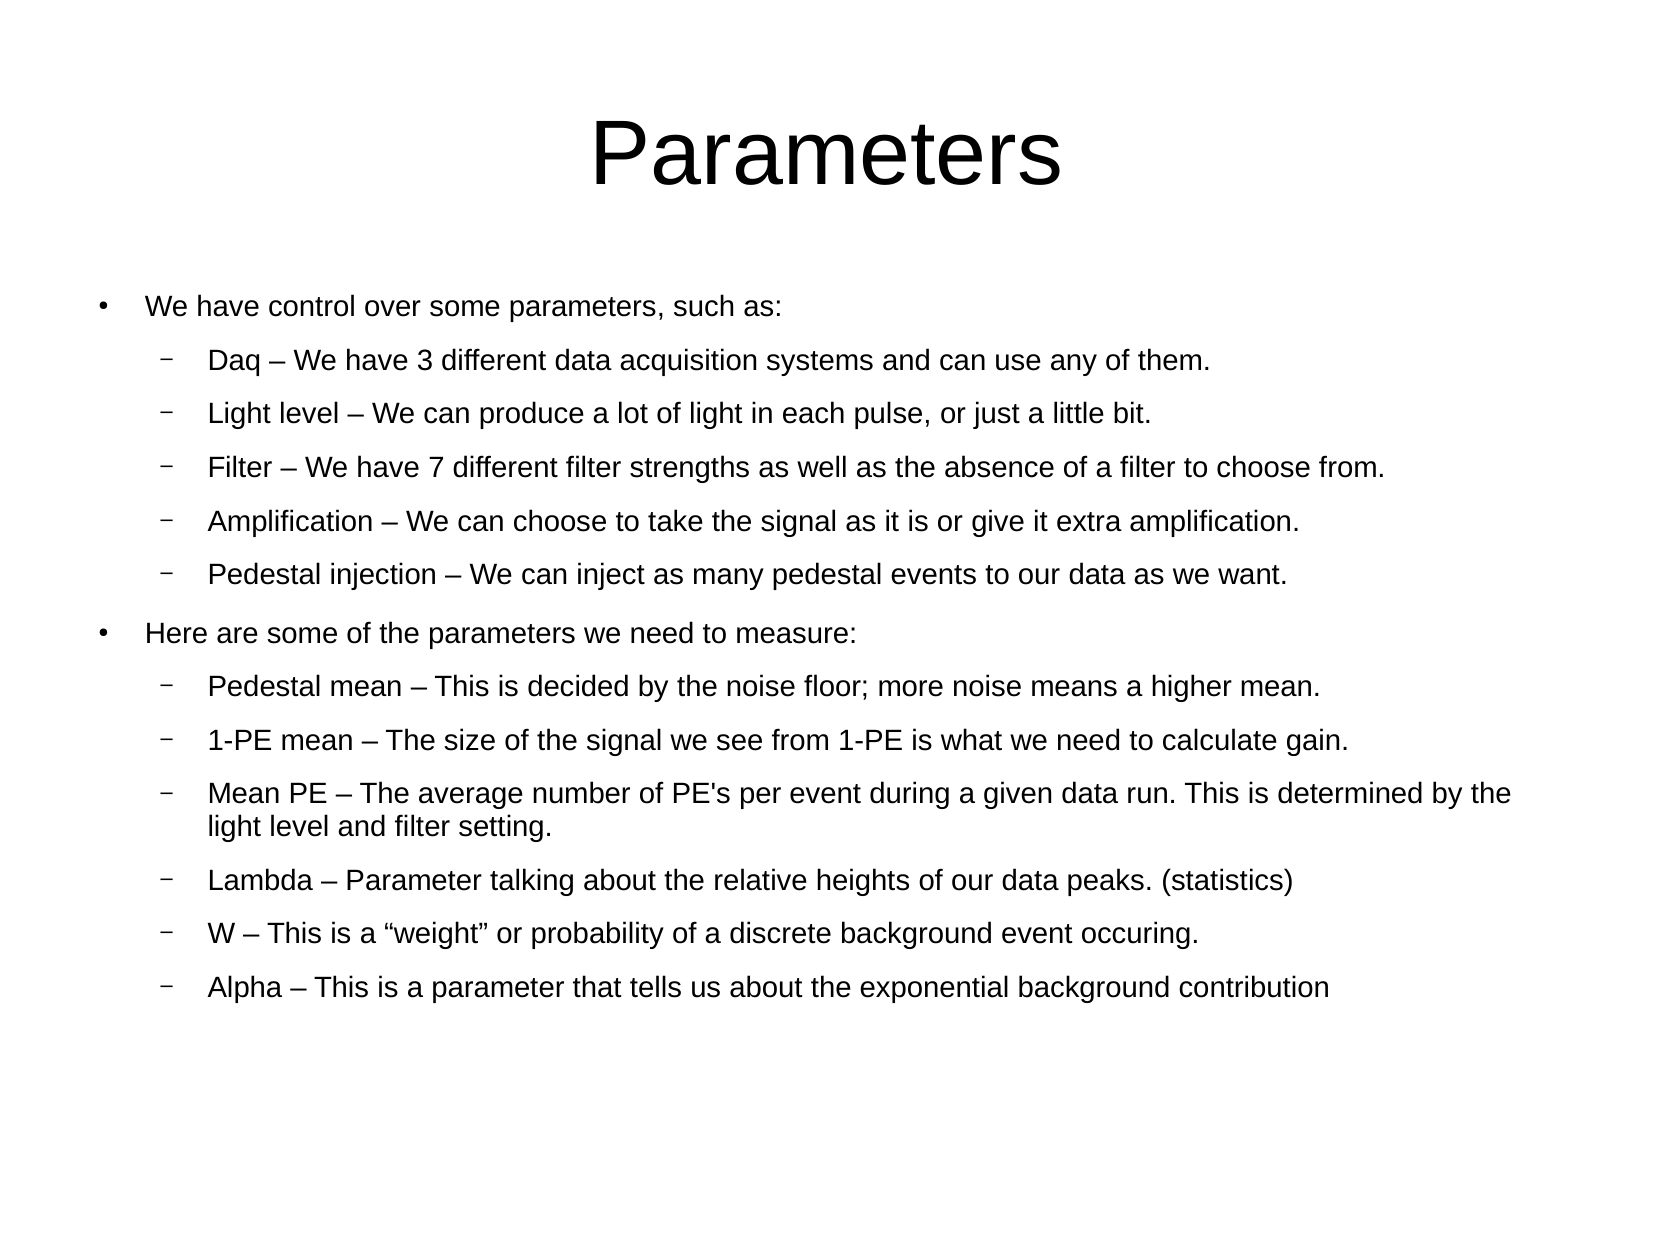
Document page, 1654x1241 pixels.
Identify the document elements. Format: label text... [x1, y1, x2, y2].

title Parameters [82, 49, 1571, 257]
list We have control over some parameters, such as: Daq – We have 3 different data acquisition systems and can use any of them. Light level – We can produce a lot of light in each pulse, or just a little bit. Filter – We have 7 different filter strengths as well as the absence of a filter to choose from. Amplification – We can choose to take the signal as it is or give it extra amplification. Pedestal injection – We can inject as many pedestal events to our data as we want. Here are some of the parameters we need to measure: Pedestal mean – This is decided by the noise floor; more noise means a higher mean. 1-PE mean – The size of the signal we see from 1-PE is what we need to calculate gain. Mean PE – The average number of PE's per event during a given data run. This is determined by the light level and filter setting. Lambda – Parameter talking about the relative heights of our data peaks. (statistics) W – This is a “weight” or probability of a discrete background event occuring. Alpha – This is a parameter that tells us about the exponential background contribution [82, 290, 1571, 1010]
